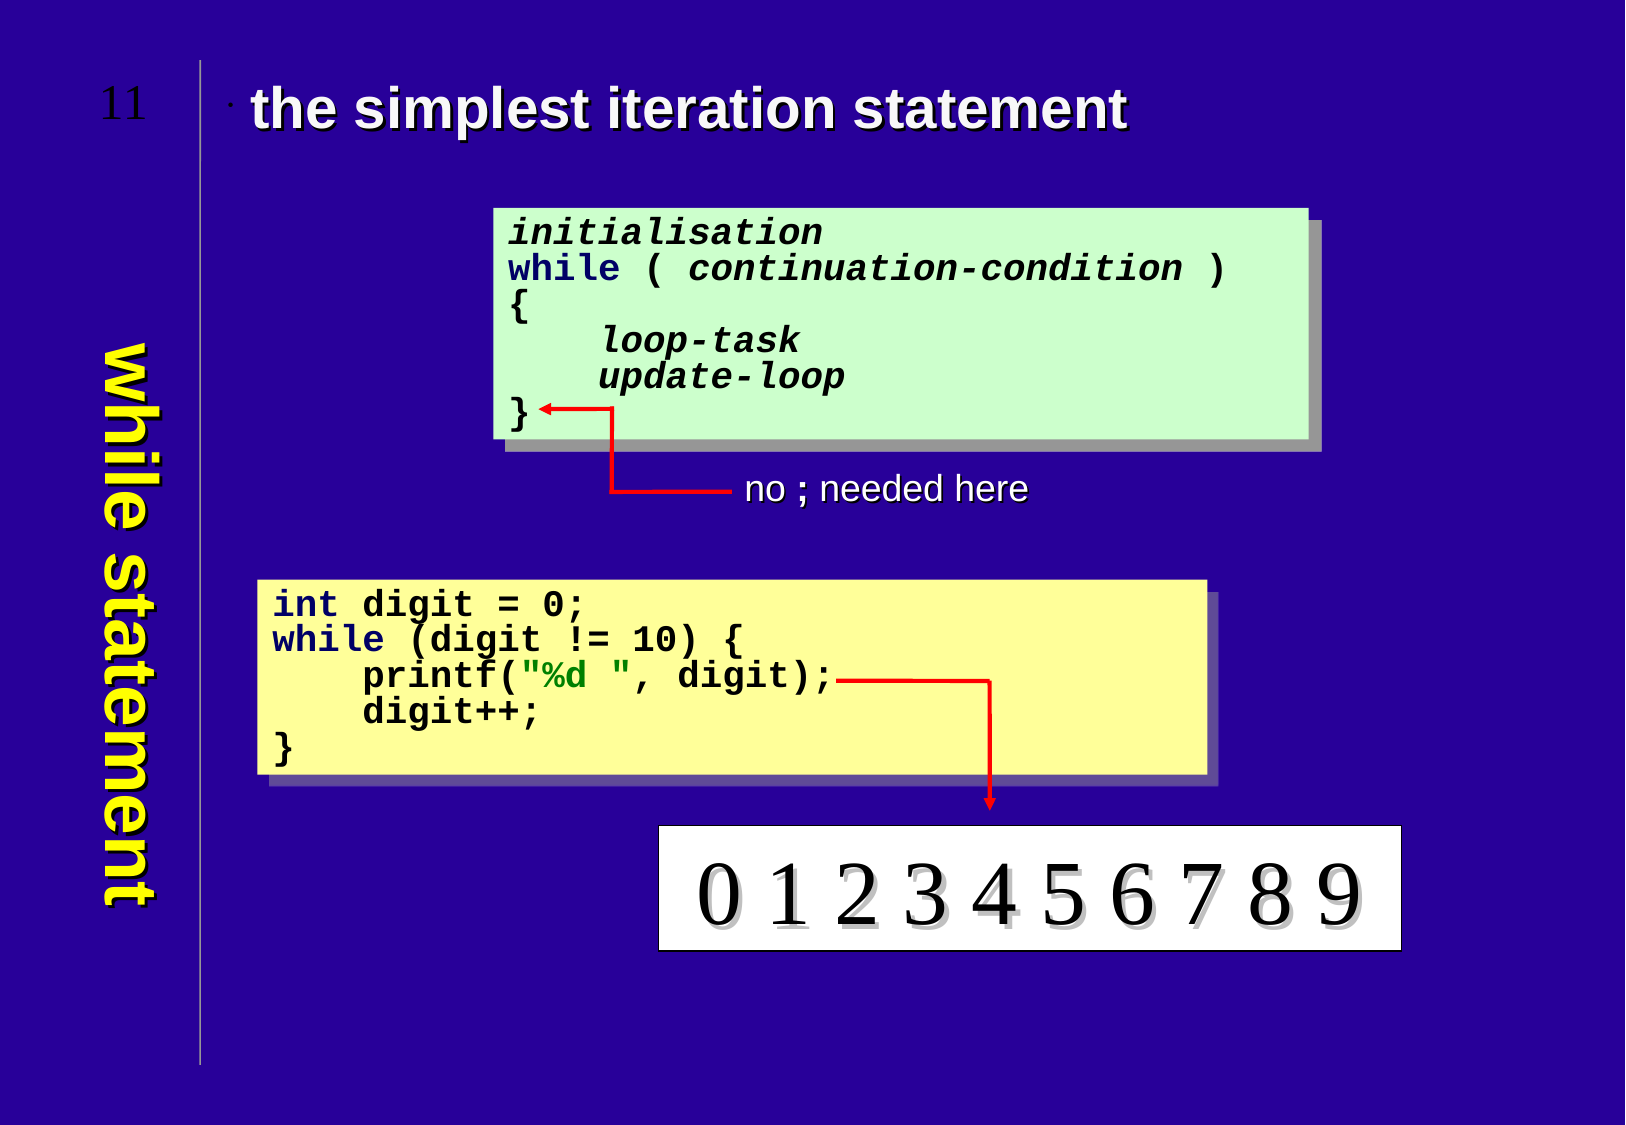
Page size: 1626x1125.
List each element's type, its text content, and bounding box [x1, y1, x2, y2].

text_box 0 1 2 3 4 5 6 7 8 9 [658, 825, 1402, 951]
title while statement [50, 187, 188, 1063]
text_box initialisation while ( continuation-condition ) { loop-task update-loop } [493, 207, 1309, 440]
text_box no ; needed here [729, 456, 1203, 517]
list the simplest iteration statement [212, 62, 1550, 1063]
text_box int digit = 0; while (digit != 10) { printf("%d ", digit); digit++; } [257, 579, 1208, 775]
